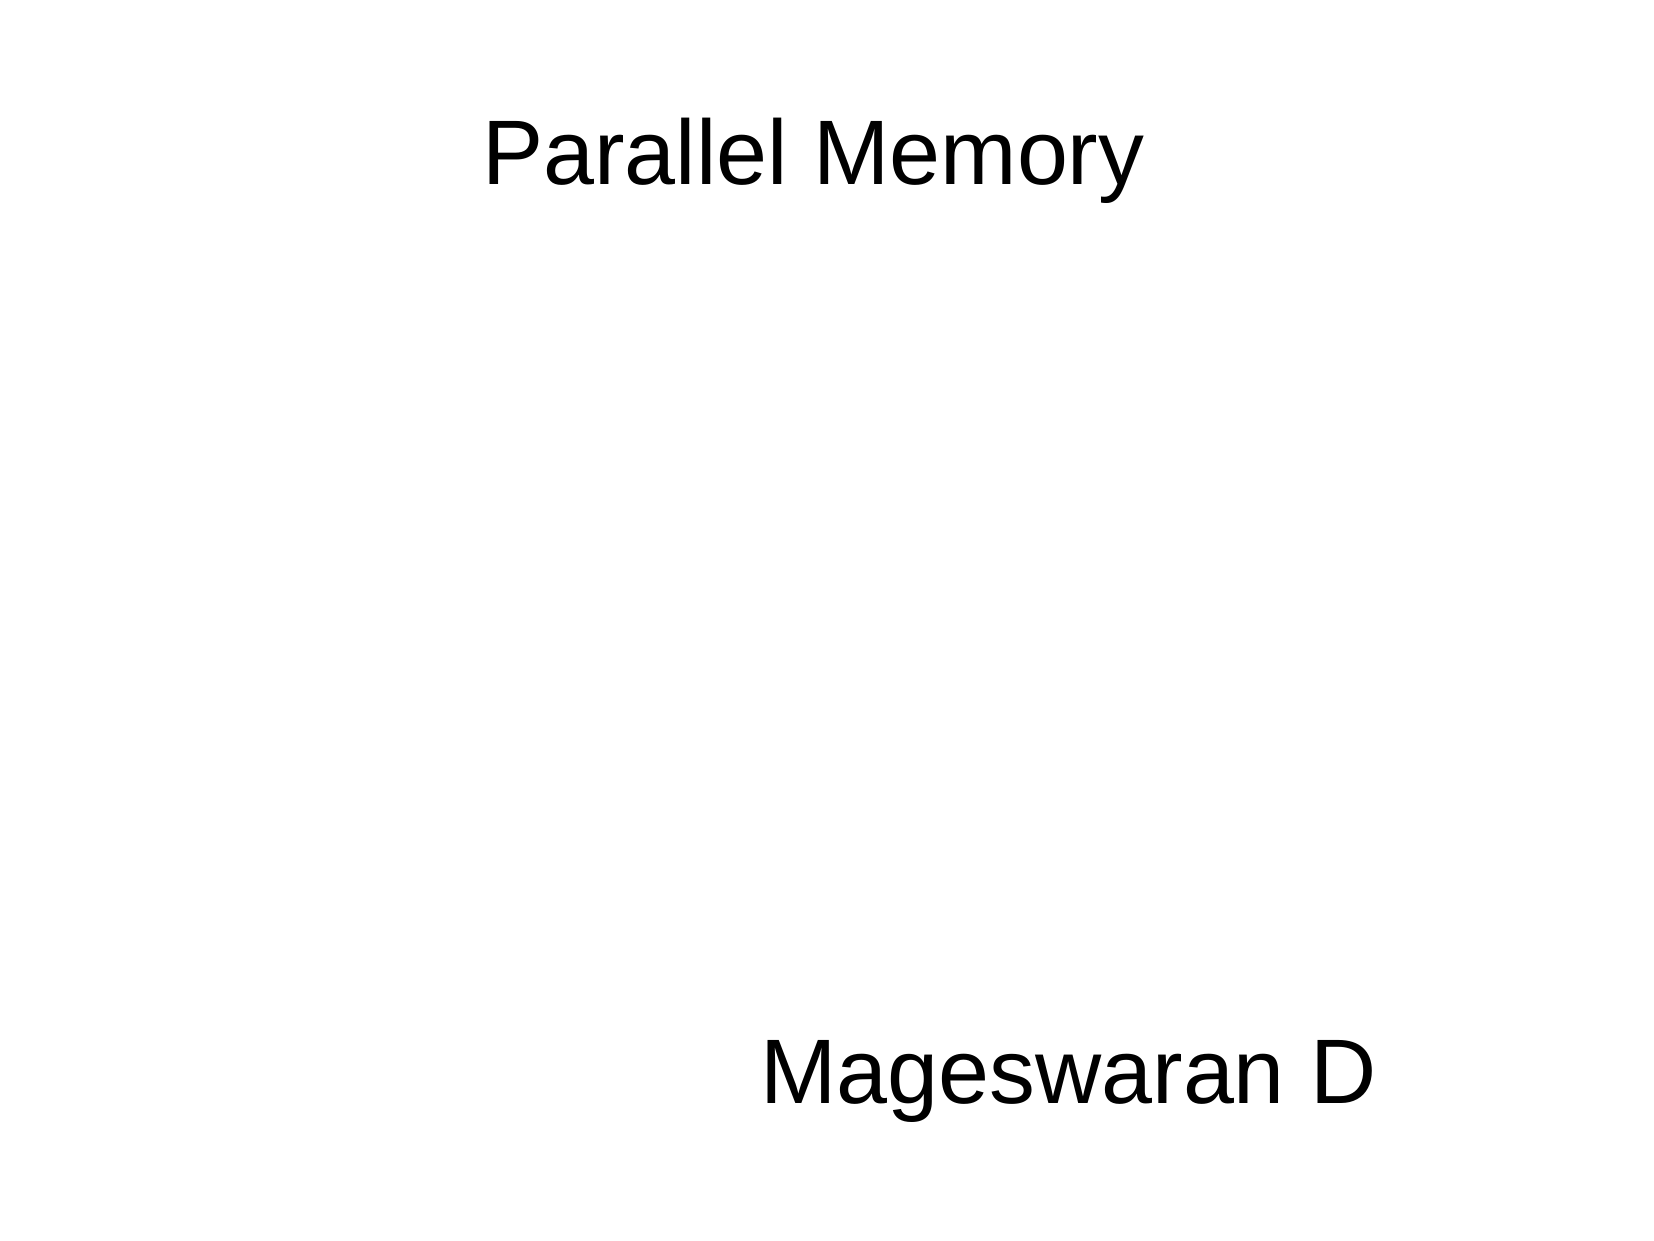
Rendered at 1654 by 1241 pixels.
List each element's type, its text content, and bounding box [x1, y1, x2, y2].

title Parallel Memory [82, 49, 1571, 257]
title Mageswaran D [543, 1020, 1595, 1124]
